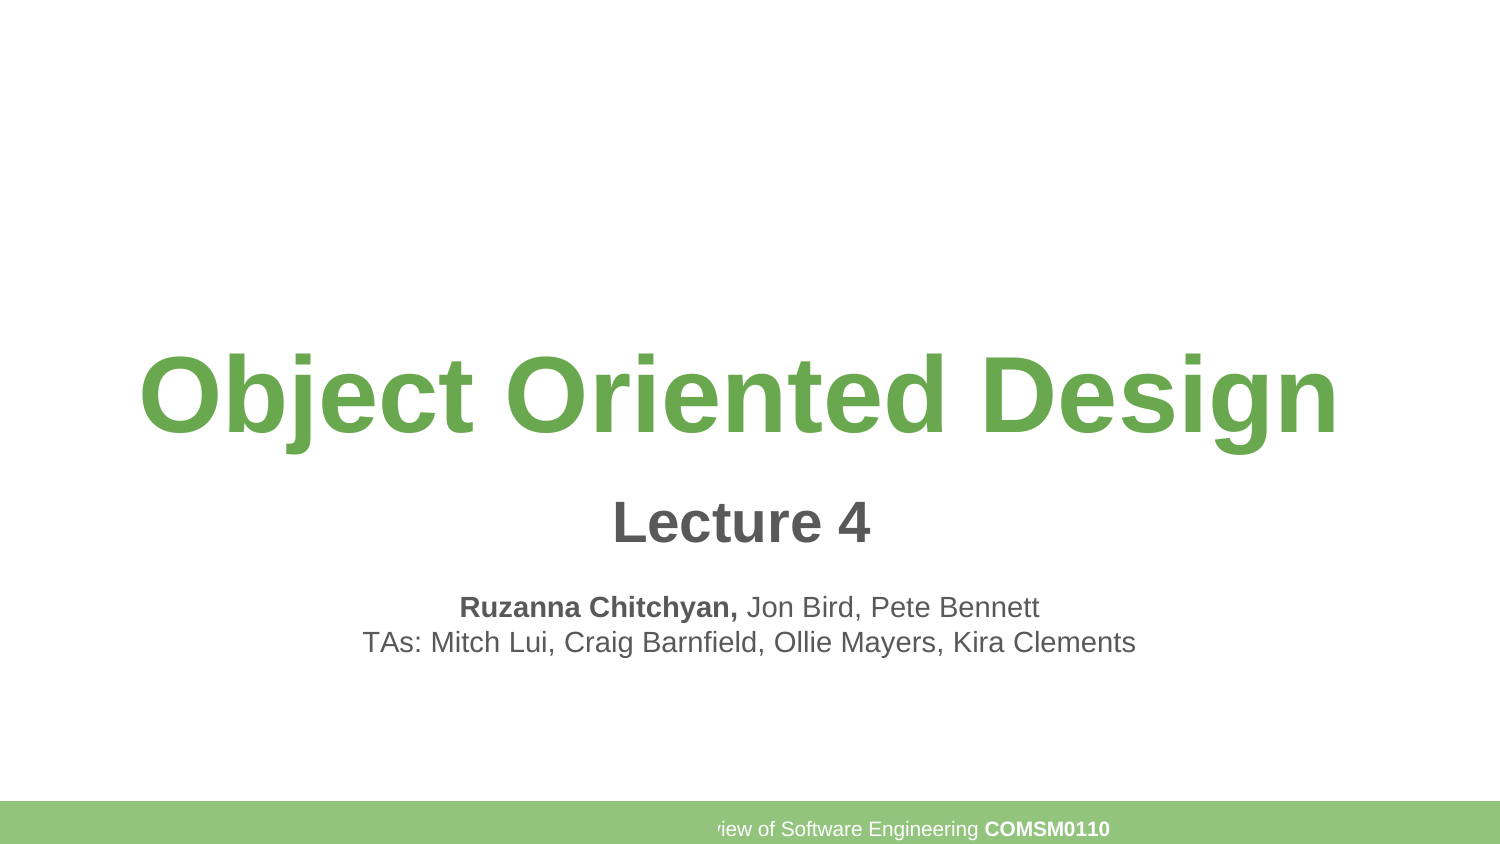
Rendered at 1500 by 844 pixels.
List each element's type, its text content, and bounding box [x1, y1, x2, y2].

subtitle Lecture 4 Ruzanna Chitchyan, Jon Bird, Pete Bennett TAs: Mitch Lui, Craig Barnfield, Ollie Mayers, Kira Clements [51, 468, 1449, 711]
title Object Oriented Design [40, 132, 1439, 470]
